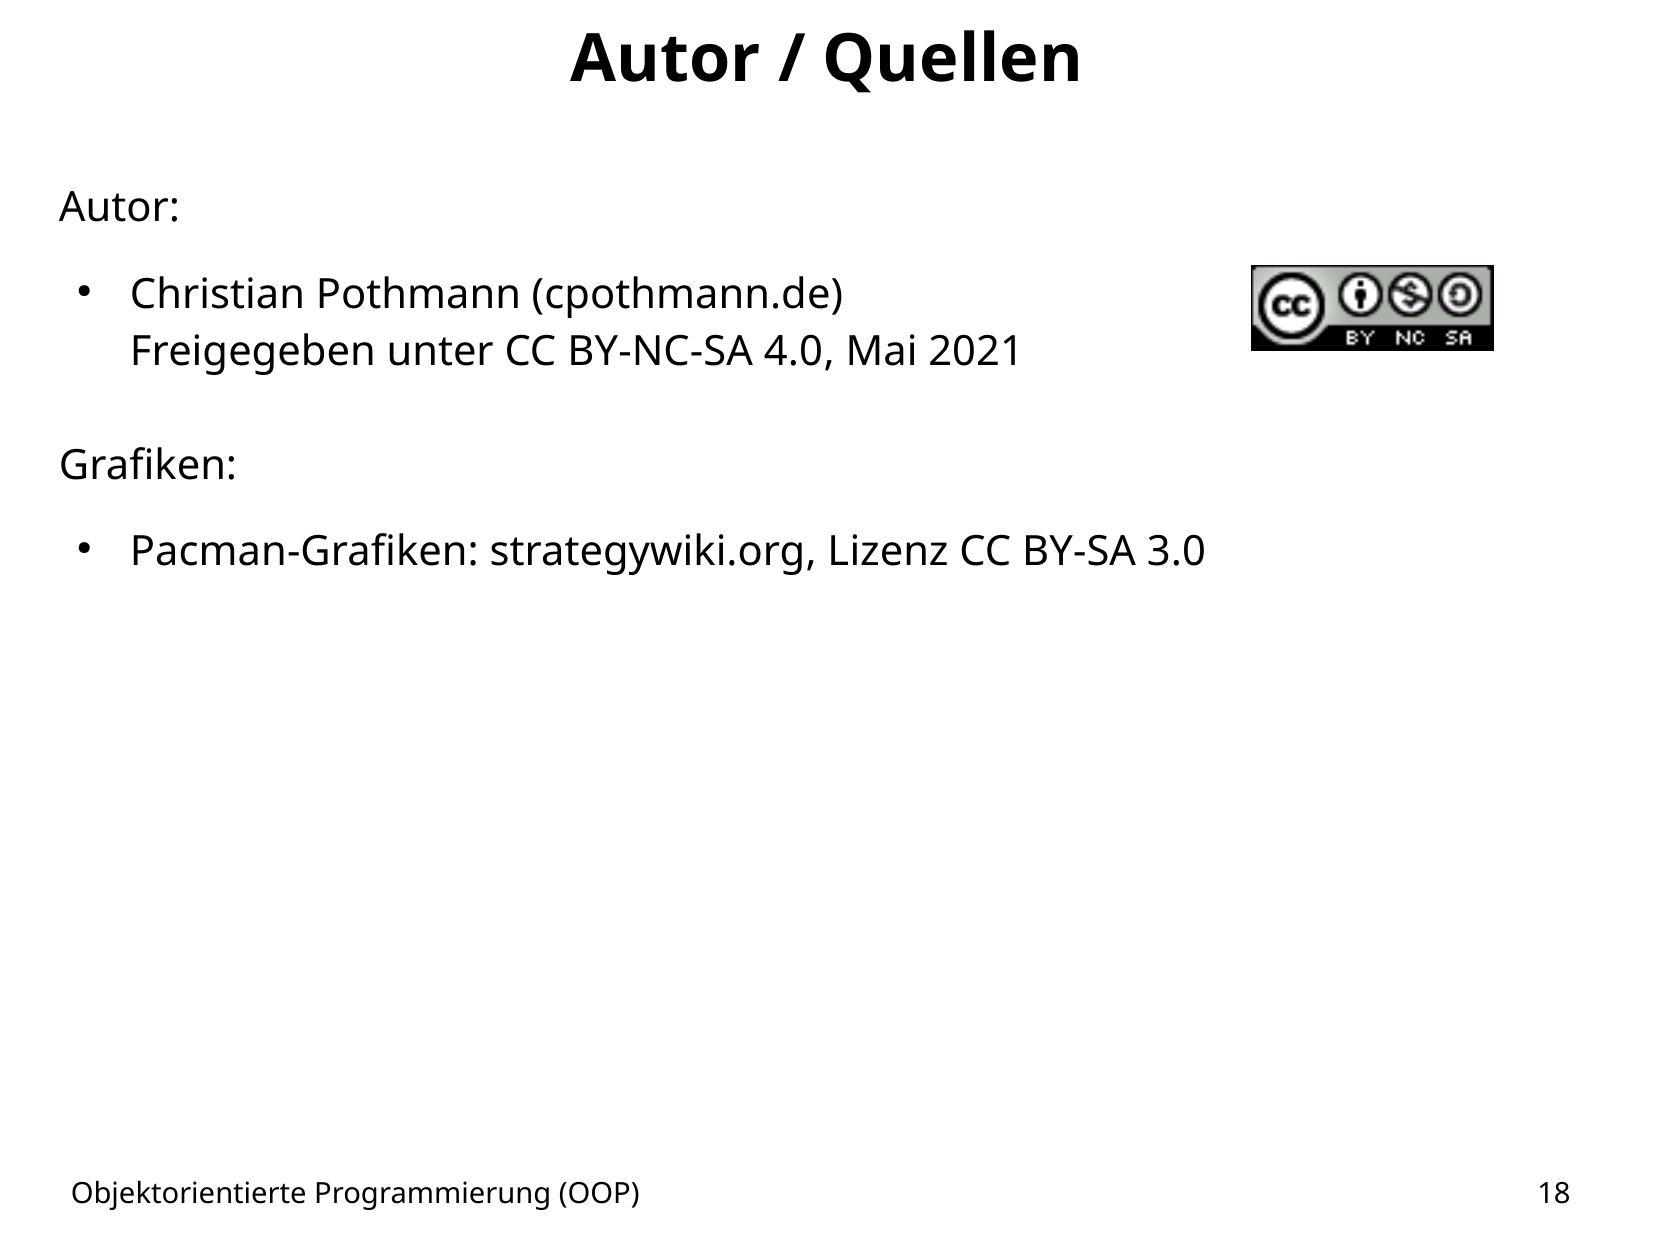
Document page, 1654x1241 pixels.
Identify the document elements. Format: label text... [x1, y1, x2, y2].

picture [1251, 265, 1494, 351]
list Autor: Christian Pothmann (cpothmann.de) Freigegeben unter CC BY-NC-SA 4.0, Mai 2021 Grafiken: Pacman-Grafiken: strategywiki.org, Lizenz CC BY-SA 3.0 [59, 177, 1583, 1146]
title Autor / Quellen [0, 5, 1654, 107]
